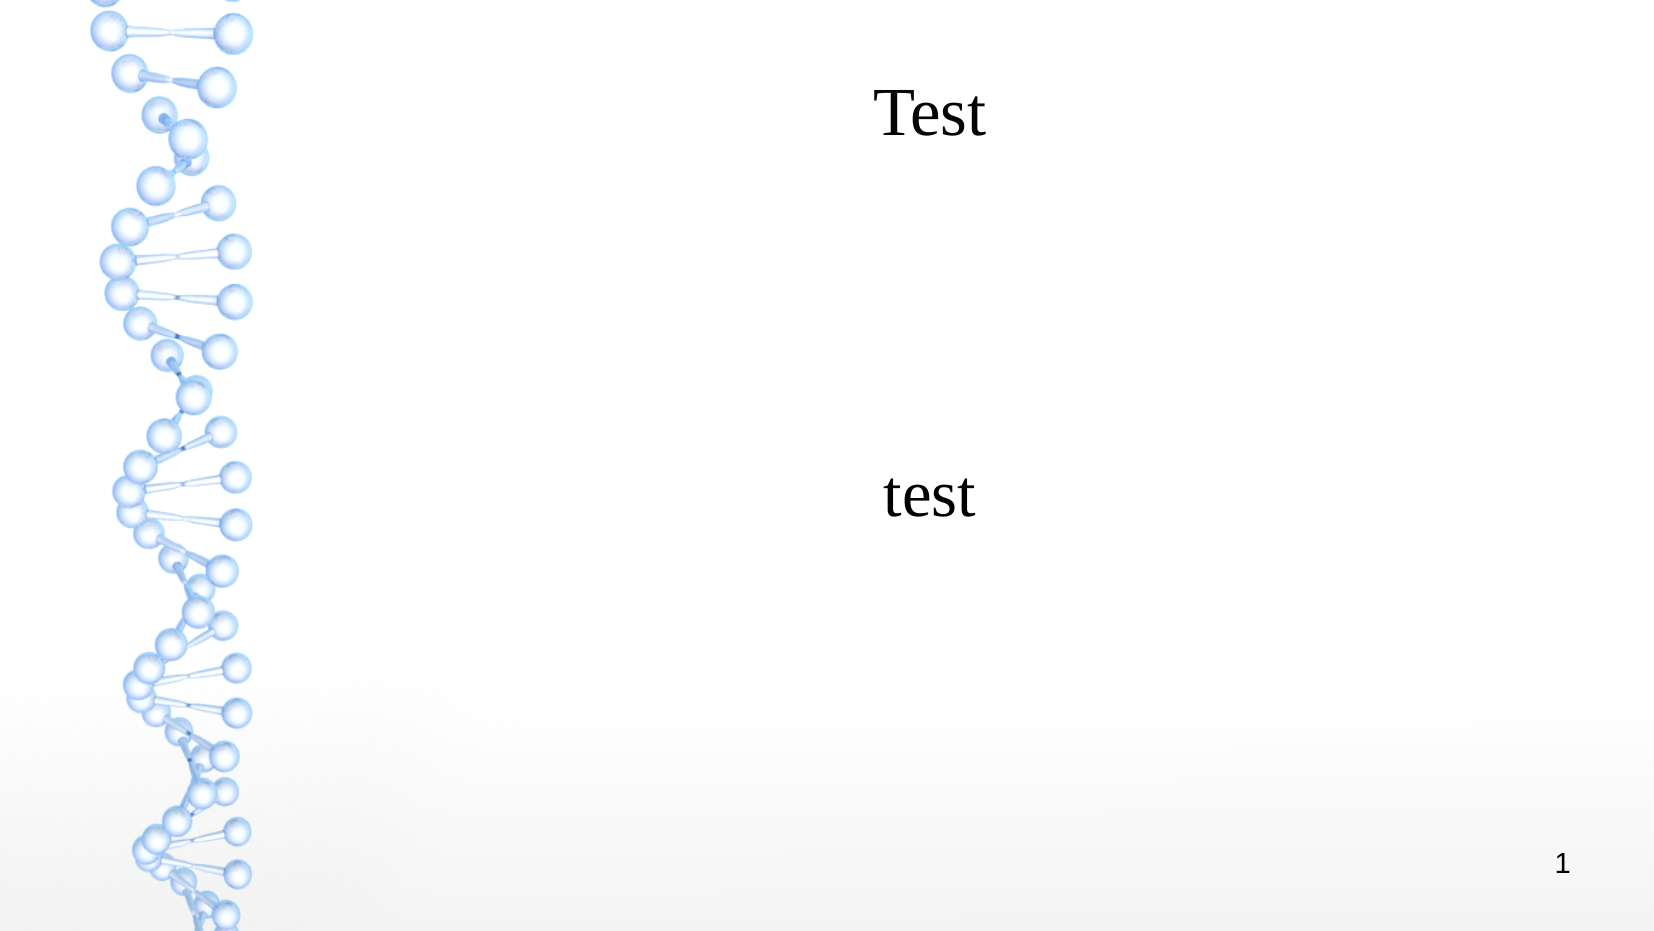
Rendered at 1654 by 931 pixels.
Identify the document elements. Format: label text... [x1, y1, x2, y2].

picture [0, 0, 1654, 931]
subtitle test [265, 224, 1595, 764]
title Test [265, 35, 1595, 189]
